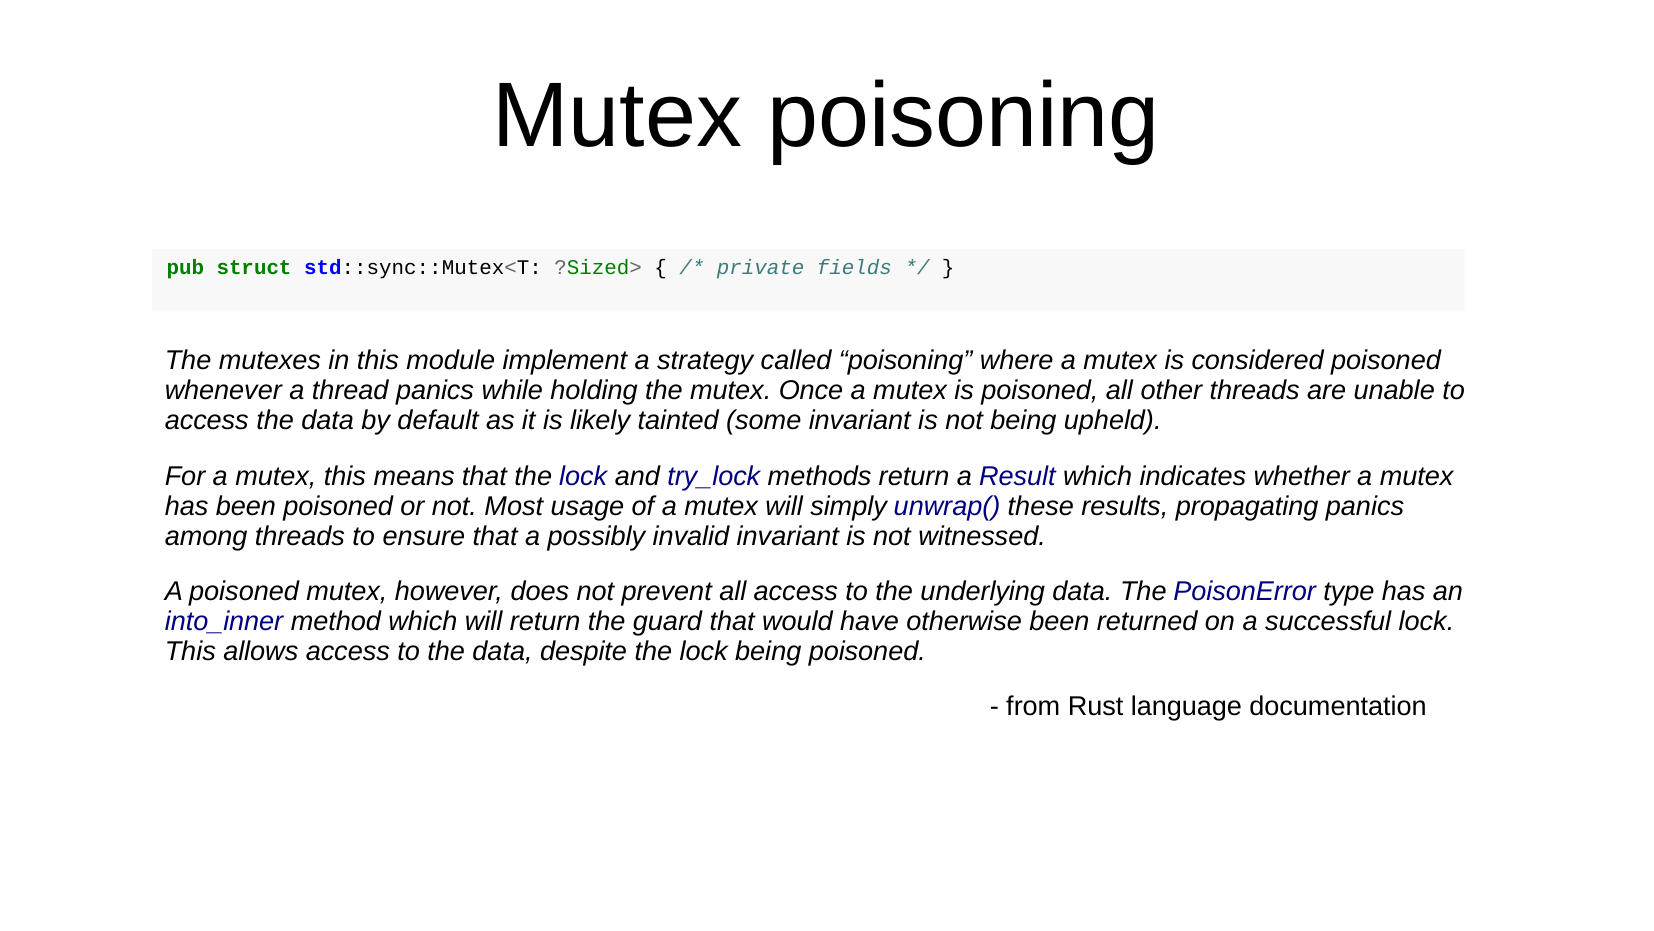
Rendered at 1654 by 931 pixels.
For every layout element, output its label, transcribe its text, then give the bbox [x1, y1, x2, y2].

text_box The mutexes in this module implement a strategy called “poisoning” where a mutex is considered poisoned whenever a thread panics while holding the mutex. Once a mutex is poisoned, all other threads are unable to access the data by default as it is likely tainted (some invariant is not being upheld). For a mutex, this means that the lock and try_lock methods return a Result which indicates whether a mutex has been poisoned or not. Most usage of a mutex will simply unwrap() these results, propagating panics among threads to ensure that a possibly invalid invariant is not witnessed. A poisoned mutex, however, does not prevent all access to the underlying data. The PoisonError type has an into_inner method which will return the guard that would have otherwise been returned on a successful lock. This allows access to the data, despite the lock being poisoned. - from Rust language documentation [150, 337, 1501, 785]
text_box pub struct std::sync::Mutex<T: ?Sized> { /* private fields */ } [151, 249, 1465, 312]
title Mutex poisoning [82, 37, 1571, 193]
